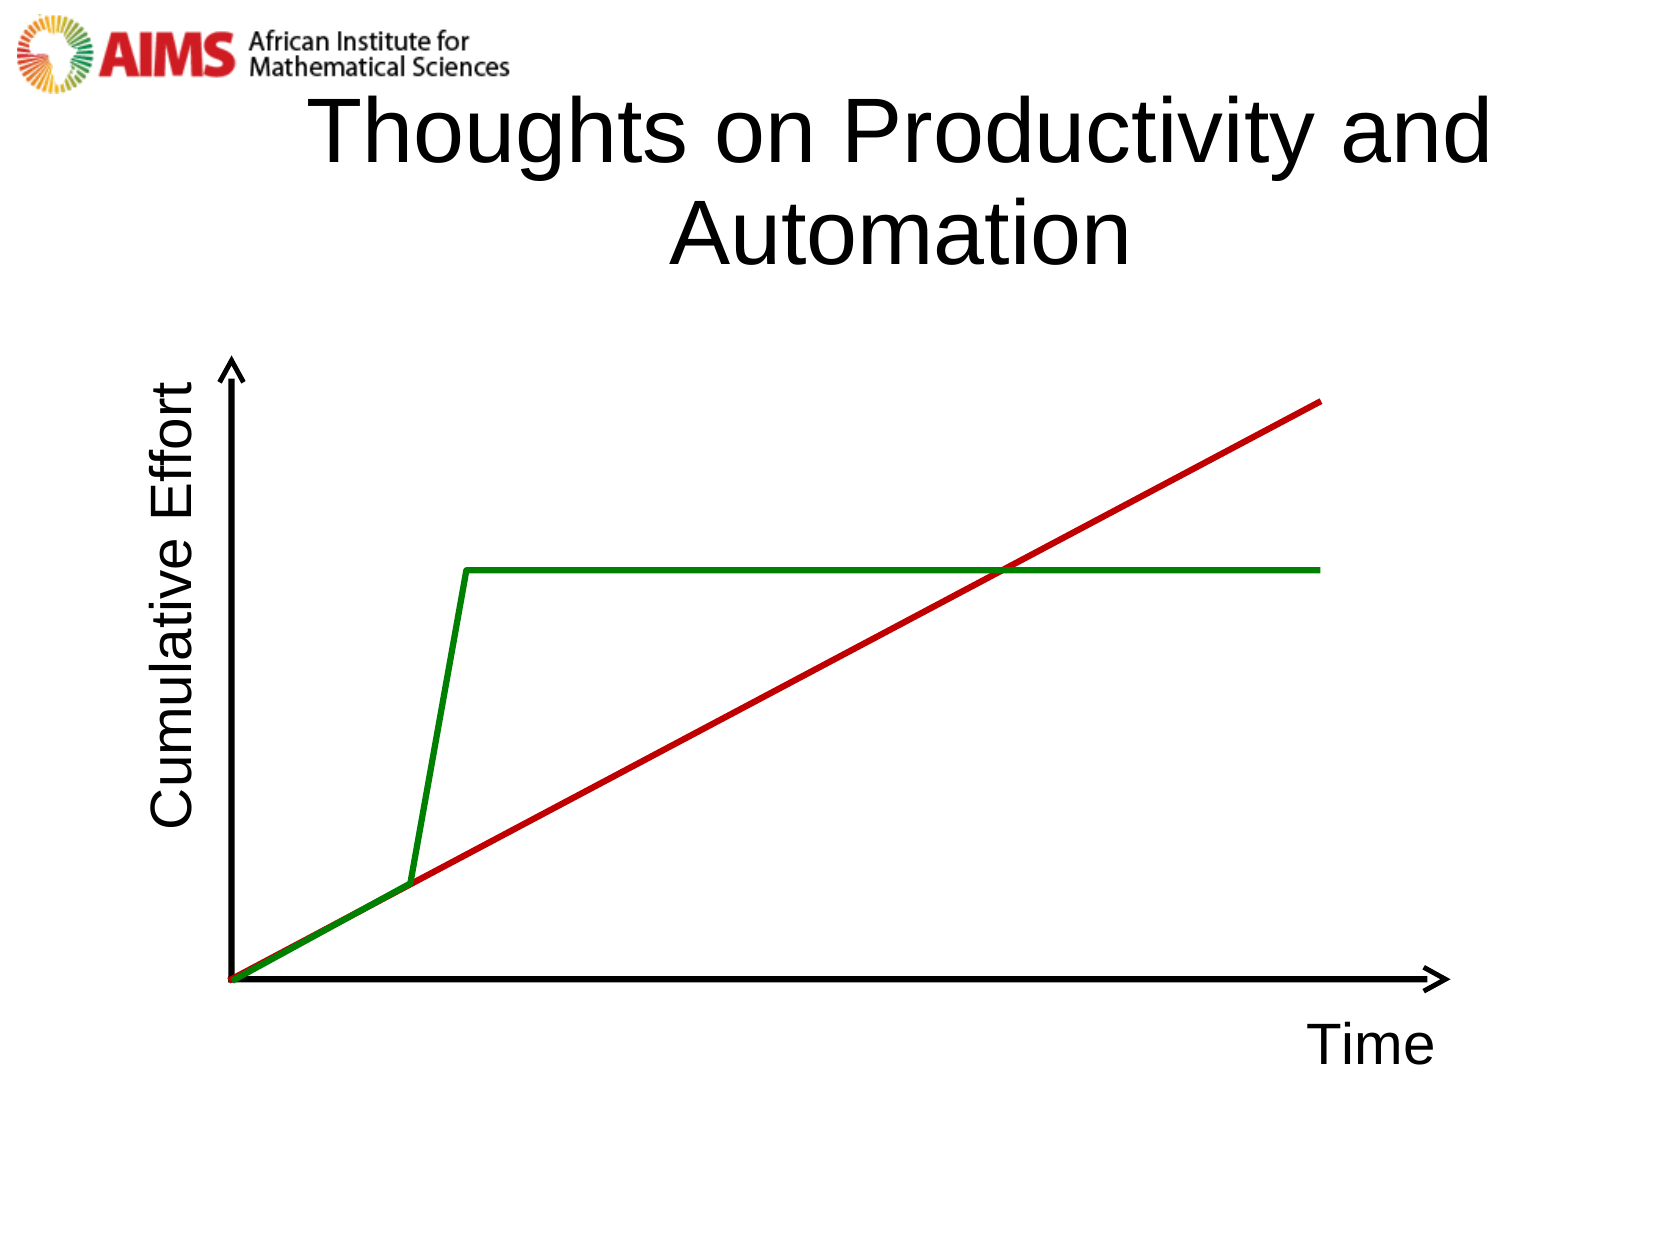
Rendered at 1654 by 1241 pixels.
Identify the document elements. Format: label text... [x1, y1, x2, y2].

title Thoughts on Productivity and Automation [231, 71, 1572, 294]
text_box Time [1291, 1004, 1451, 1086]
text_box Cumulative Effort [131, 367, 212, 845]
picture [17, 14, 511, 94]
